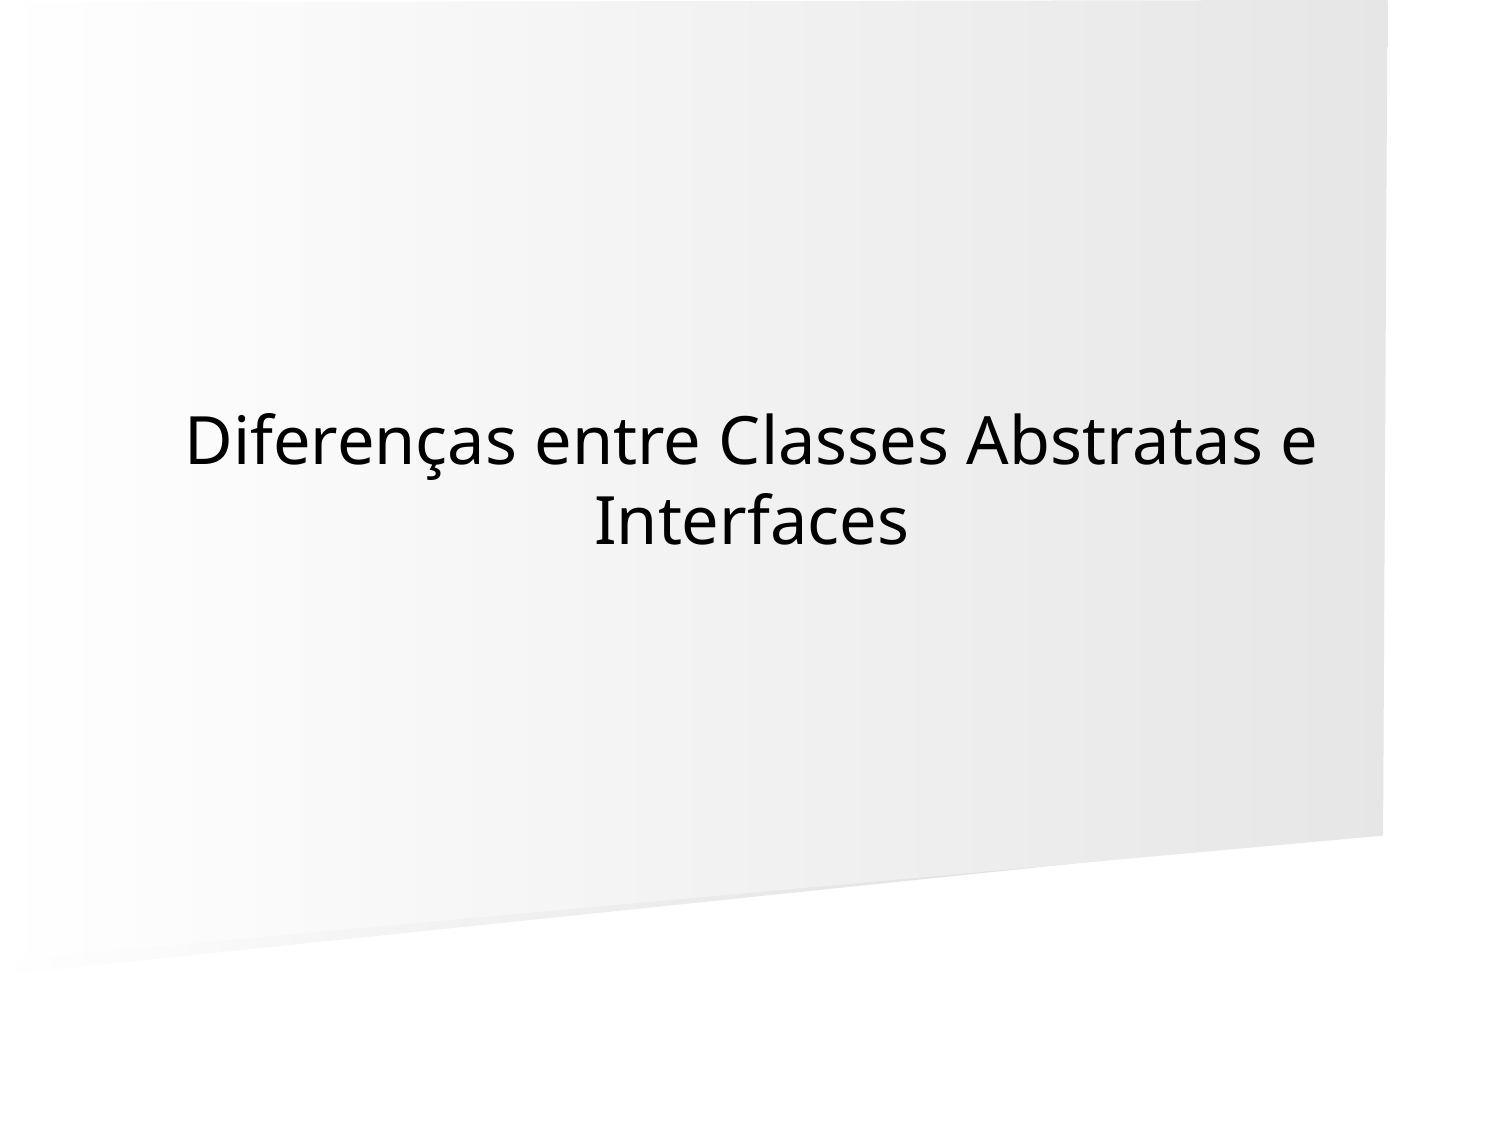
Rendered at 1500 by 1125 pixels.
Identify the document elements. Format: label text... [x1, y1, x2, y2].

subtitle Diferenças entre Classes Abstratas e Interfaces [76, 42, 1427, 1005]
